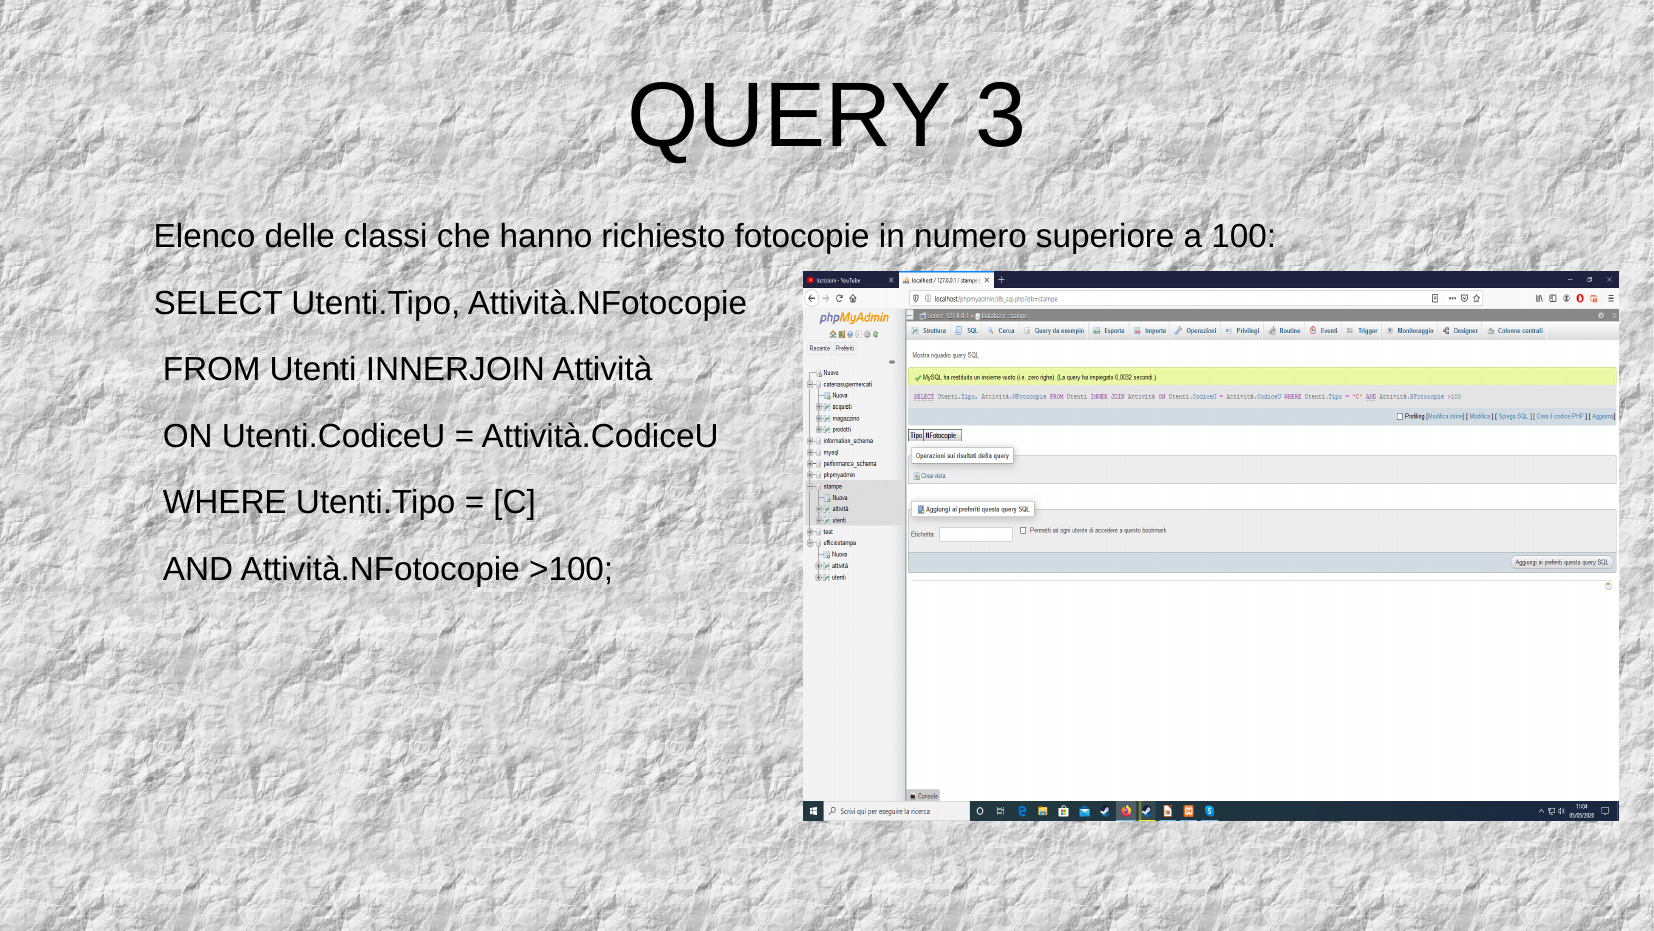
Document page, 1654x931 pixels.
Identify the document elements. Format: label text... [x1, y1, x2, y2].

list Elenco delle classi che hanno richiesto fotocopie in numero superiore a 100: SELECT Utenti.Tipo, Attività.NFotocopie FROM Utenti INNERJOIN Attività ON Utenti.CodiceU = Attività.CodiceU WHERE Utenti.Tipo = [C] AND Attività.NFotocopie >100; [82, 217, 1571, 910]
title QUERY 3 [82, 37, 1571, 193]
picture [0, 0, 1654, 931]
